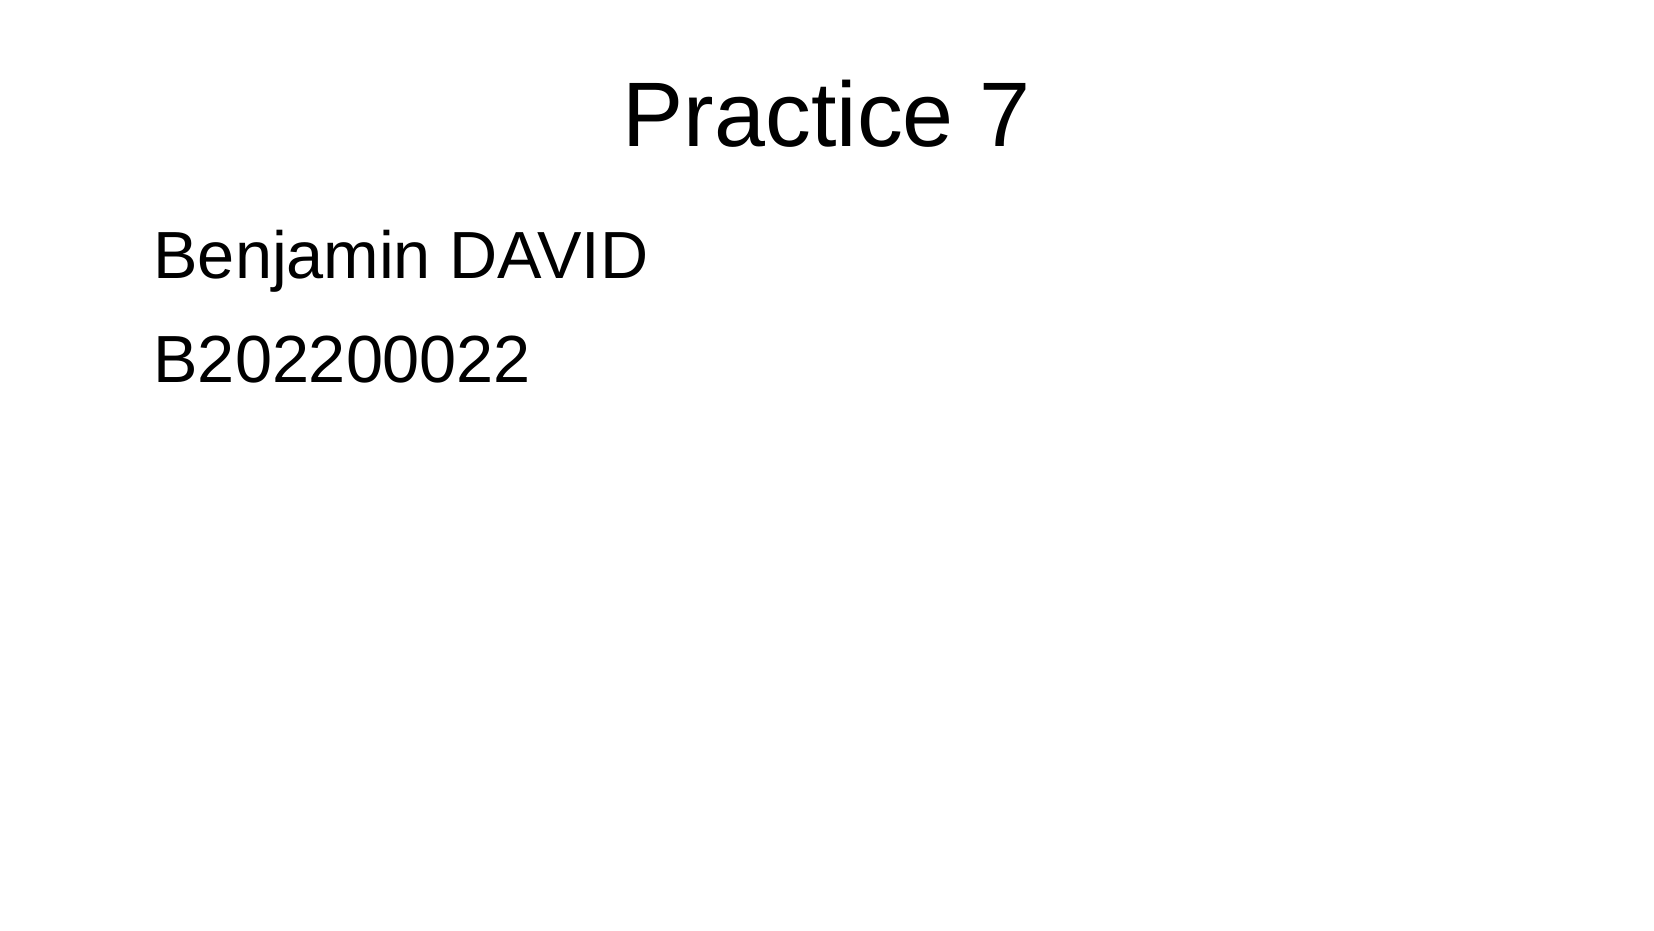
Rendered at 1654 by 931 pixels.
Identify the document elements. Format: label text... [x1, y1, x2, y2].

title Practice 7 [82, 37, 1571, 193]
list Benjamin DAVID B202200022 [82, 217, 1571, 758]
